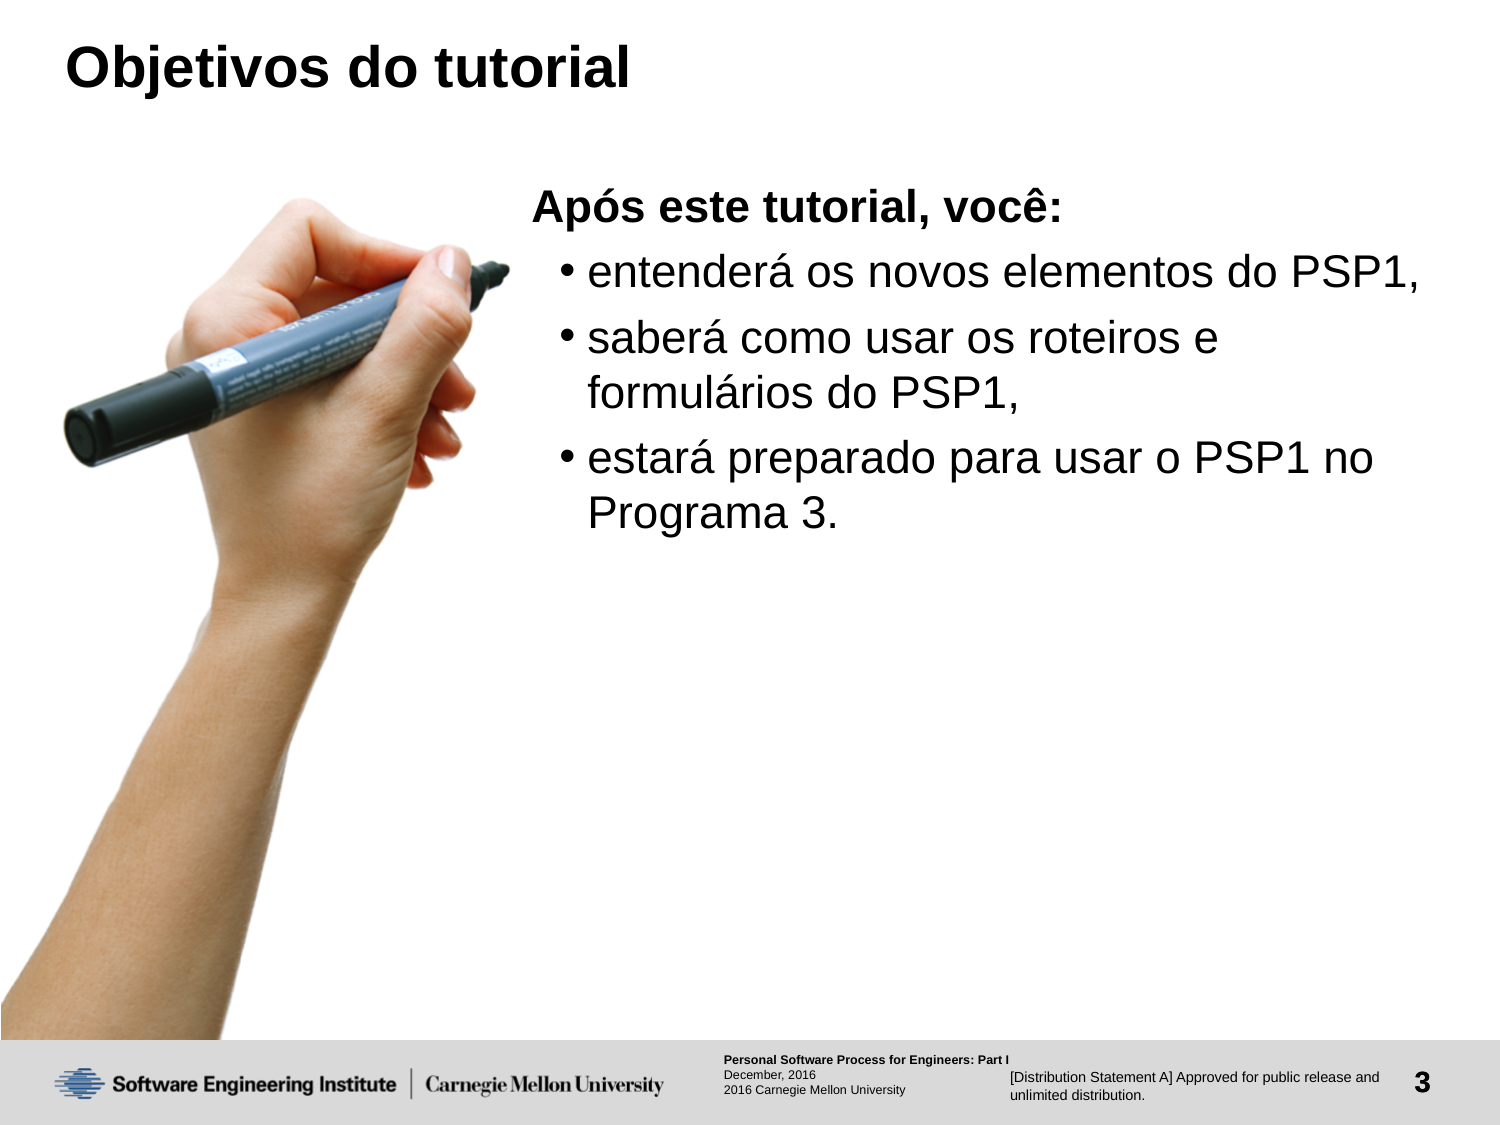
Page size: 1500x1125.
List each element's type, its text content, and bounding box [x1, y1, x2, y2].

picture [46, 1061, 673, 1104]
list Após este tutorial, você: entenderá os novos elementos do PSP1, saberá como usar os roteiros e formulários do PSP1, estará preparado para usar o PSP1 no Programa 3. [531, 176, 1432, 1000]
picture [1, 180, 532, 1040]
title Objetivos do tutorial [65, 37, 1313, 148]
